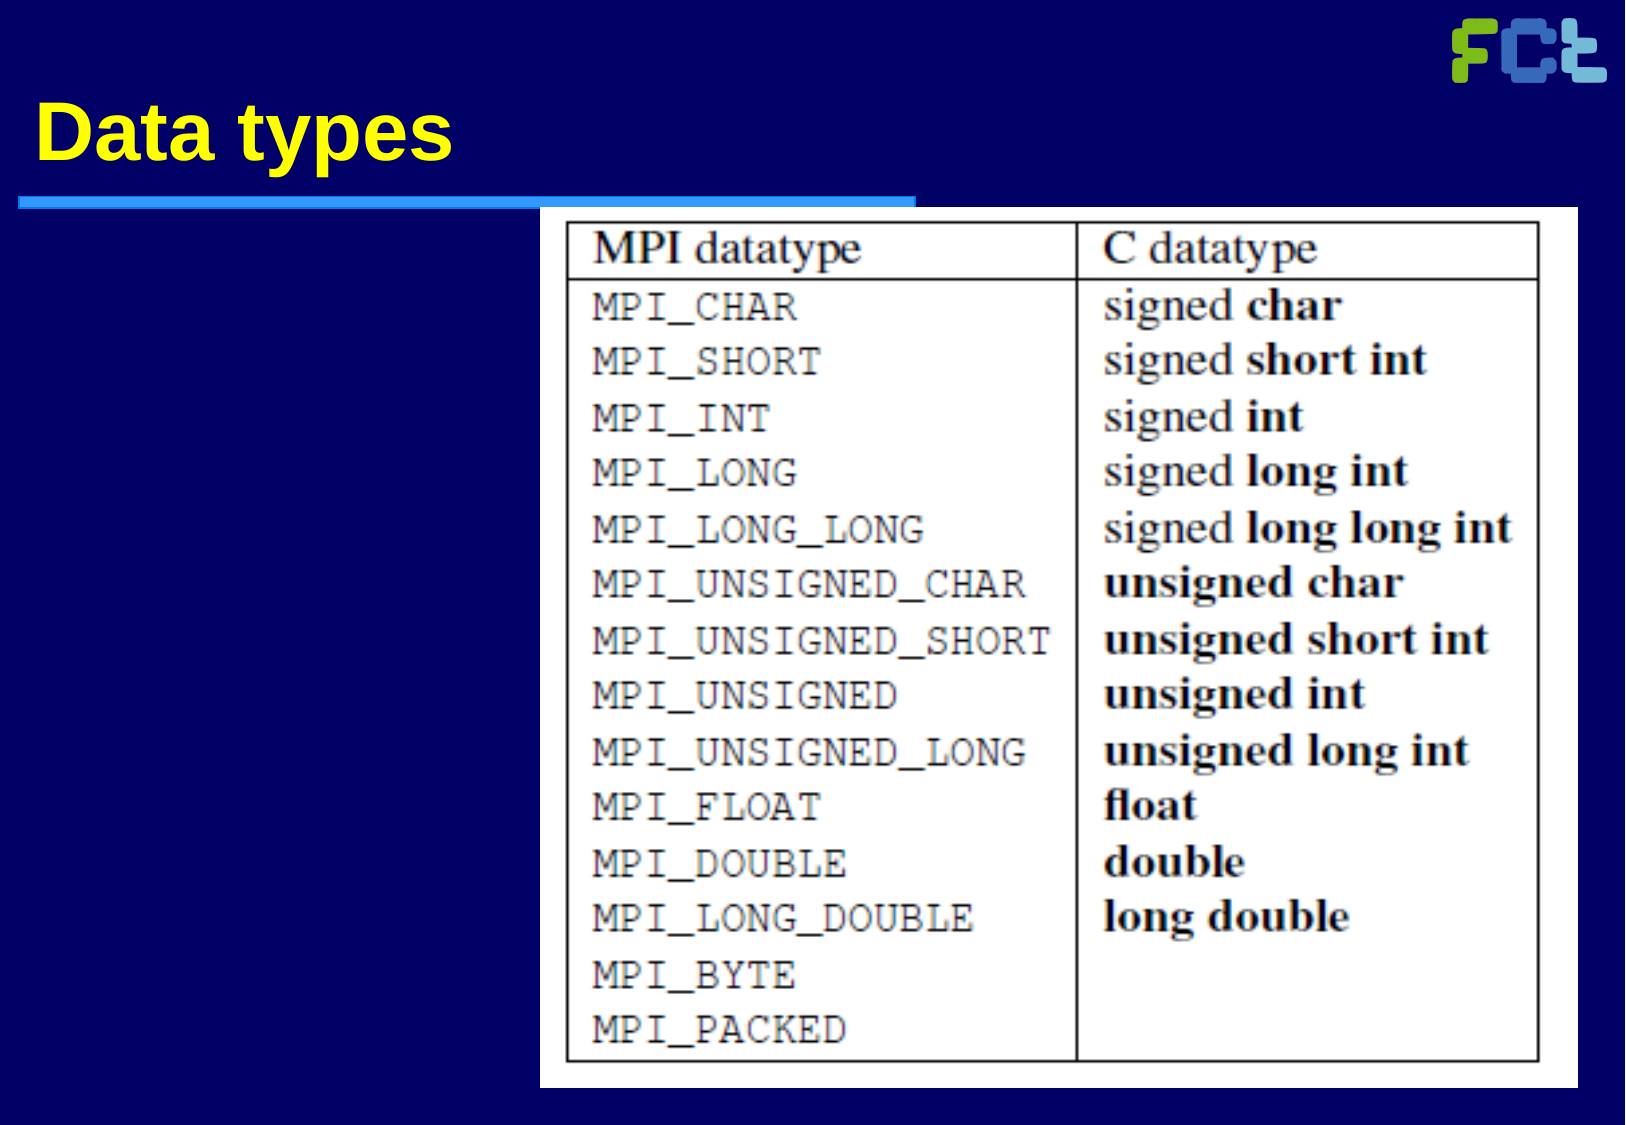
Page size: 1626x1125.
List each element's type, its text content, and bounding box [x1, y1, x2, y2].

picture [540, 207, 1578, 1089]
title Data types [19, 7, 1606, 185]
